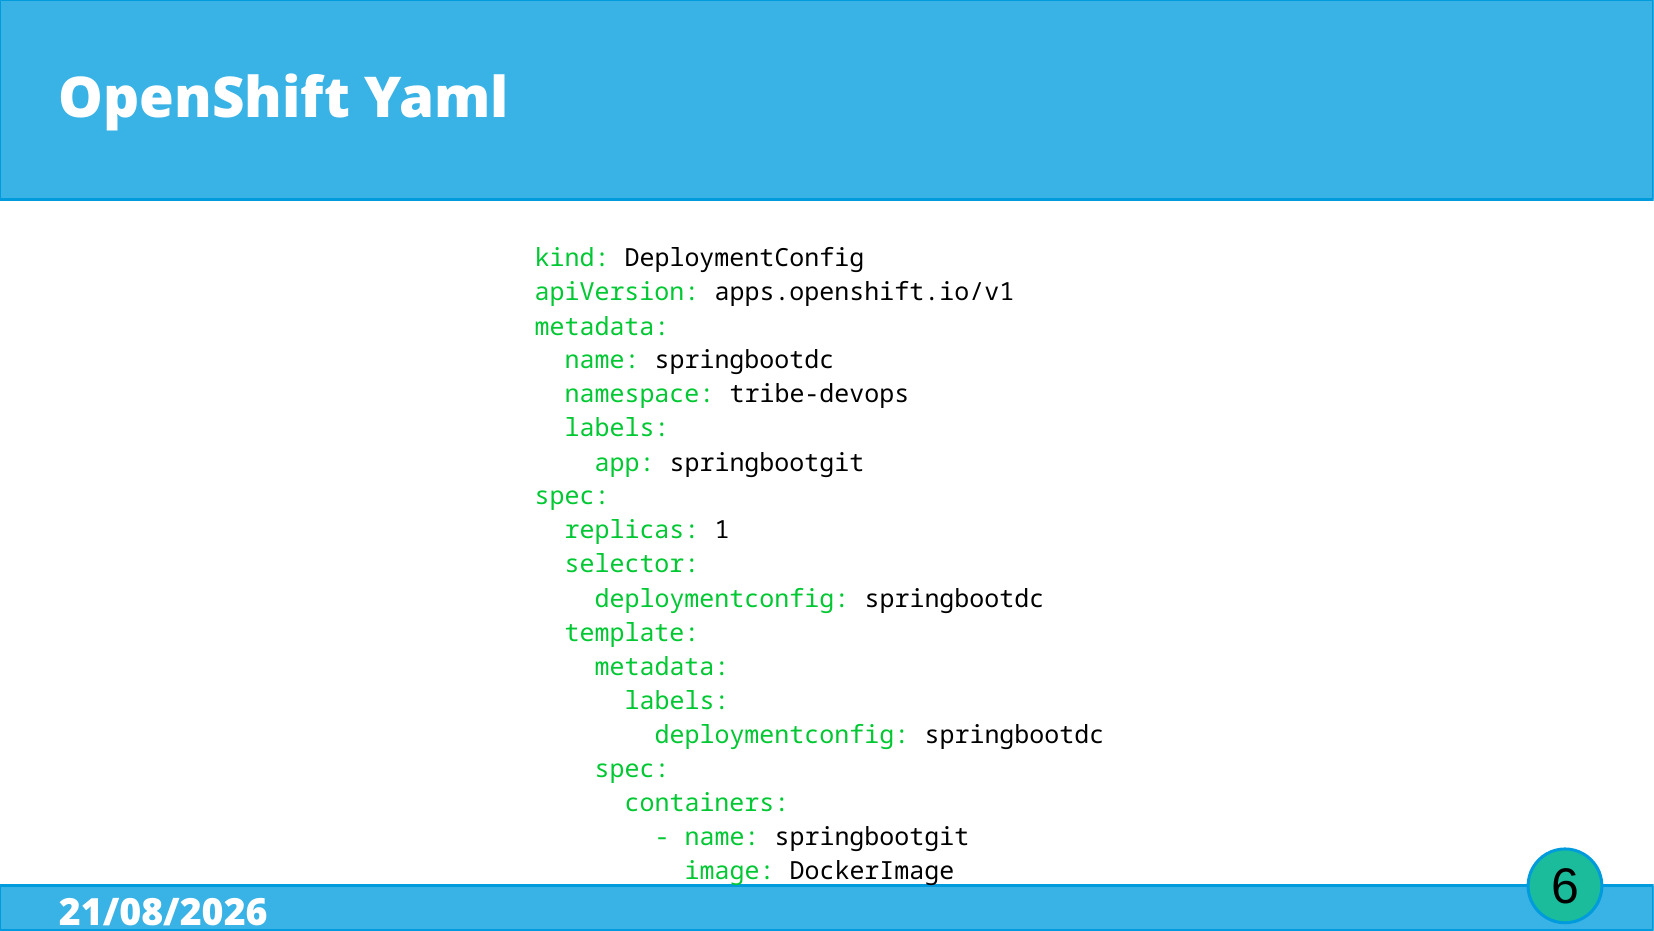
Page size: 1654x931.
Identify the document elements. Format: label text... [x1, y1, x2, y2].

text_box kind: DeploymentConfig apiVersion: apps.openshift.io/v1 metadata: name: springbootdc namespace: tribe-devops labels: app: springbootgit spec: replicas: 1 selector: deploymentconfig: springbootdc template: metadata: labels: deploymentconfig: springbootdc spec: containers: - name: springbootgit image: DockerImage [519, 232, 1300, 886]
title OpenShift Yaml [59, 37, 1595, 155]
